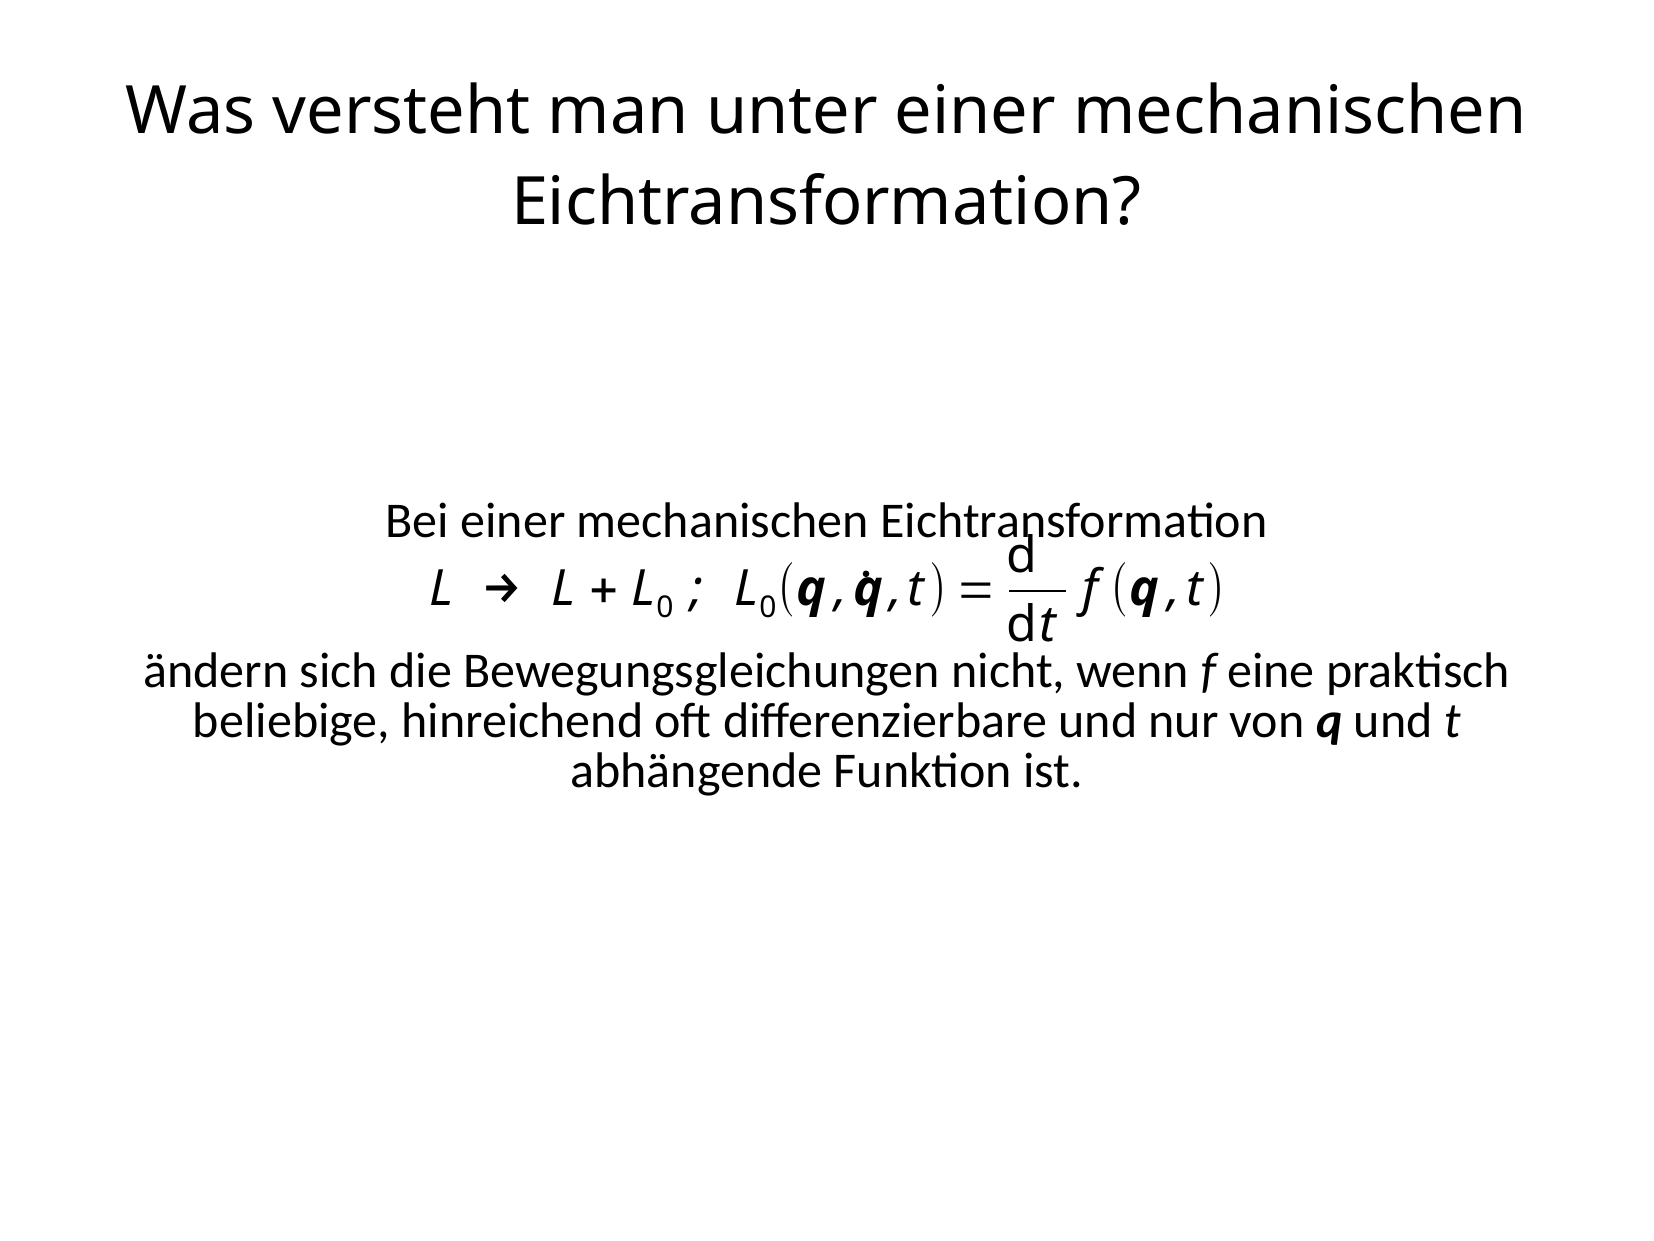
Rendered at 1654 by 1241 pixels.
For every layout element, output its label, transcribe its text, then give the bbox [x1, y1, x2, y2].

title Was versteht man unter einer mechanischen Eichtransformation? [82, 49, 1571, 257]
chart [423, 525, 1231, 656]
subtitle Bei einer mechanischen Eichtransformation ändern sich die Bewegungsgleichungen nicht, wenn f eine praktisch beliebige, hinreichend oft differenzierbare und nur von q und t abhängende Funktion ist. [82, 290, 1571, 1010]
